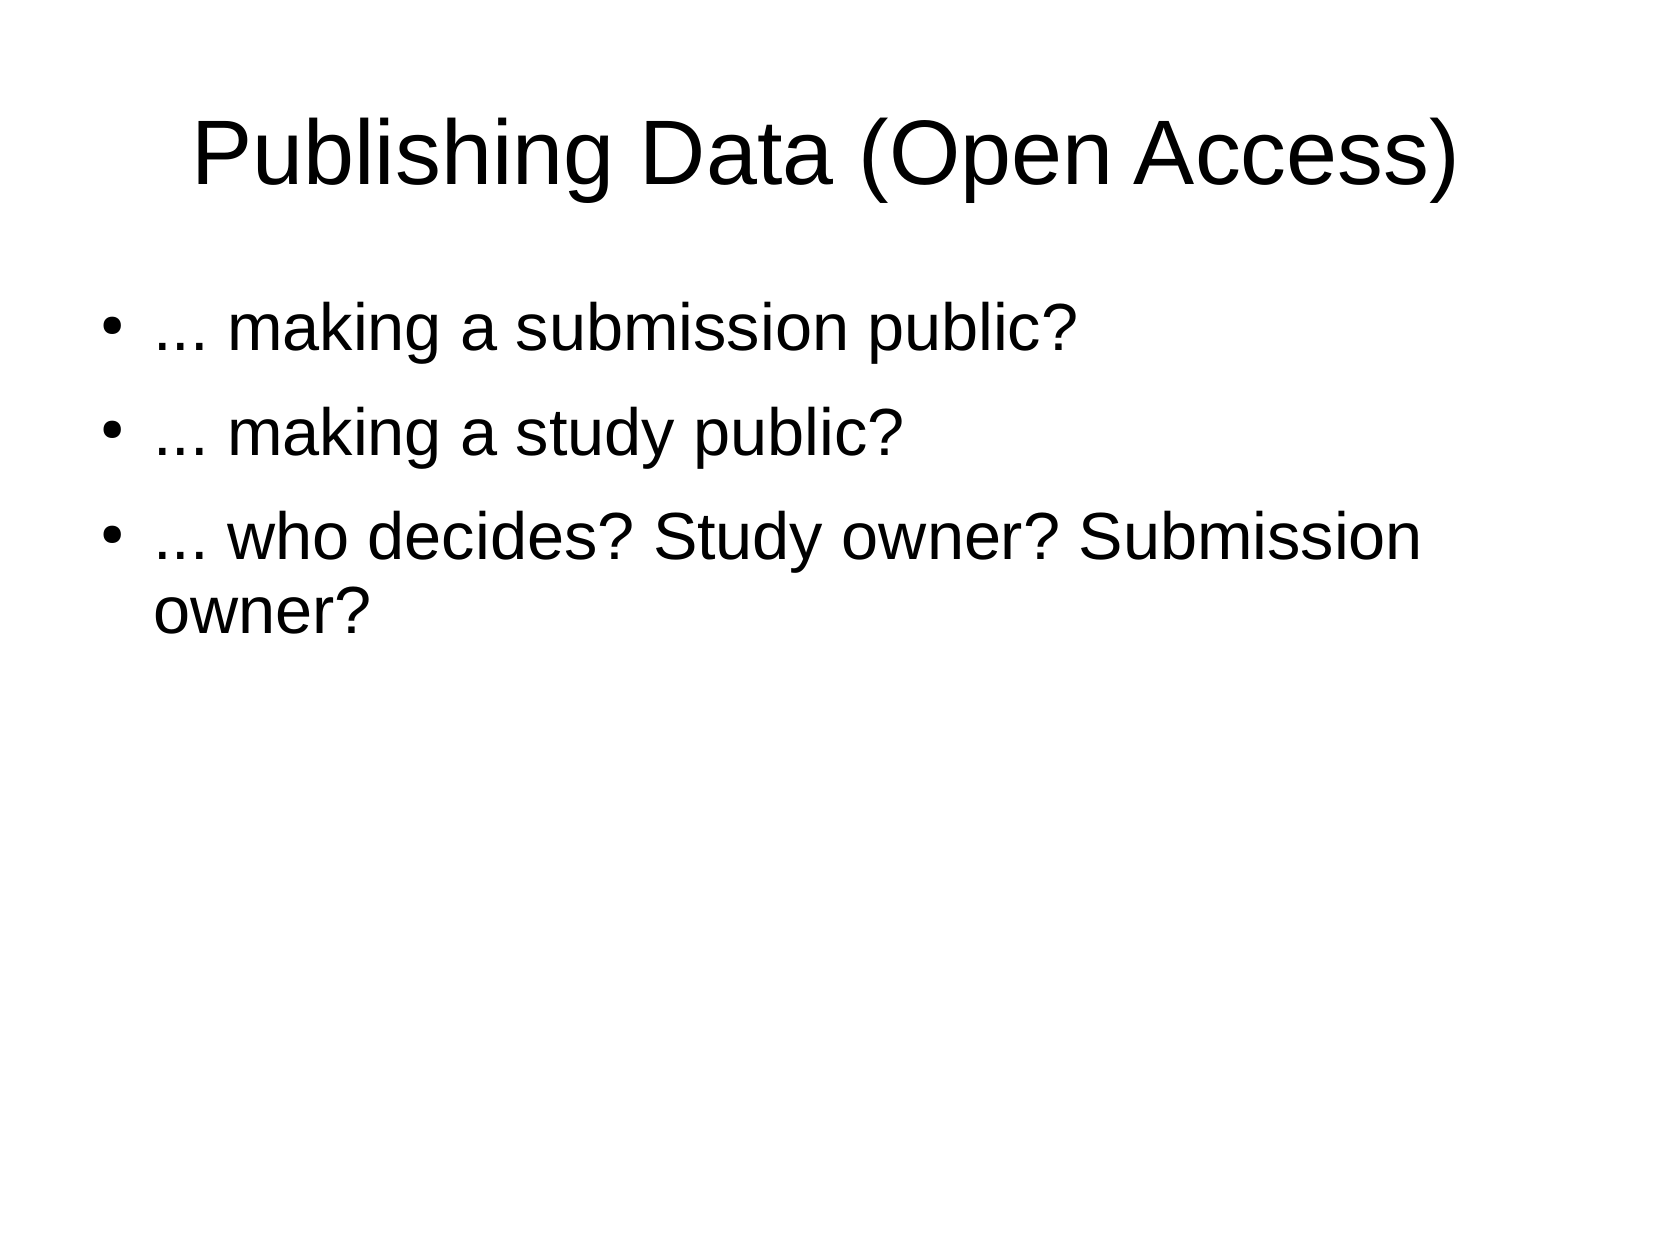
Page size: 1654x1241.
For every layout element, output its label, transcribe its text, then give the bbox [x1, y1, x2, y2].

title Publishing Data (Open Access) [82, 56, 1571, 250]
list ... making a submission public? ... making a study public? ... who decides? Study owner? Submission owner? [82, 290, 1571, 1109]
